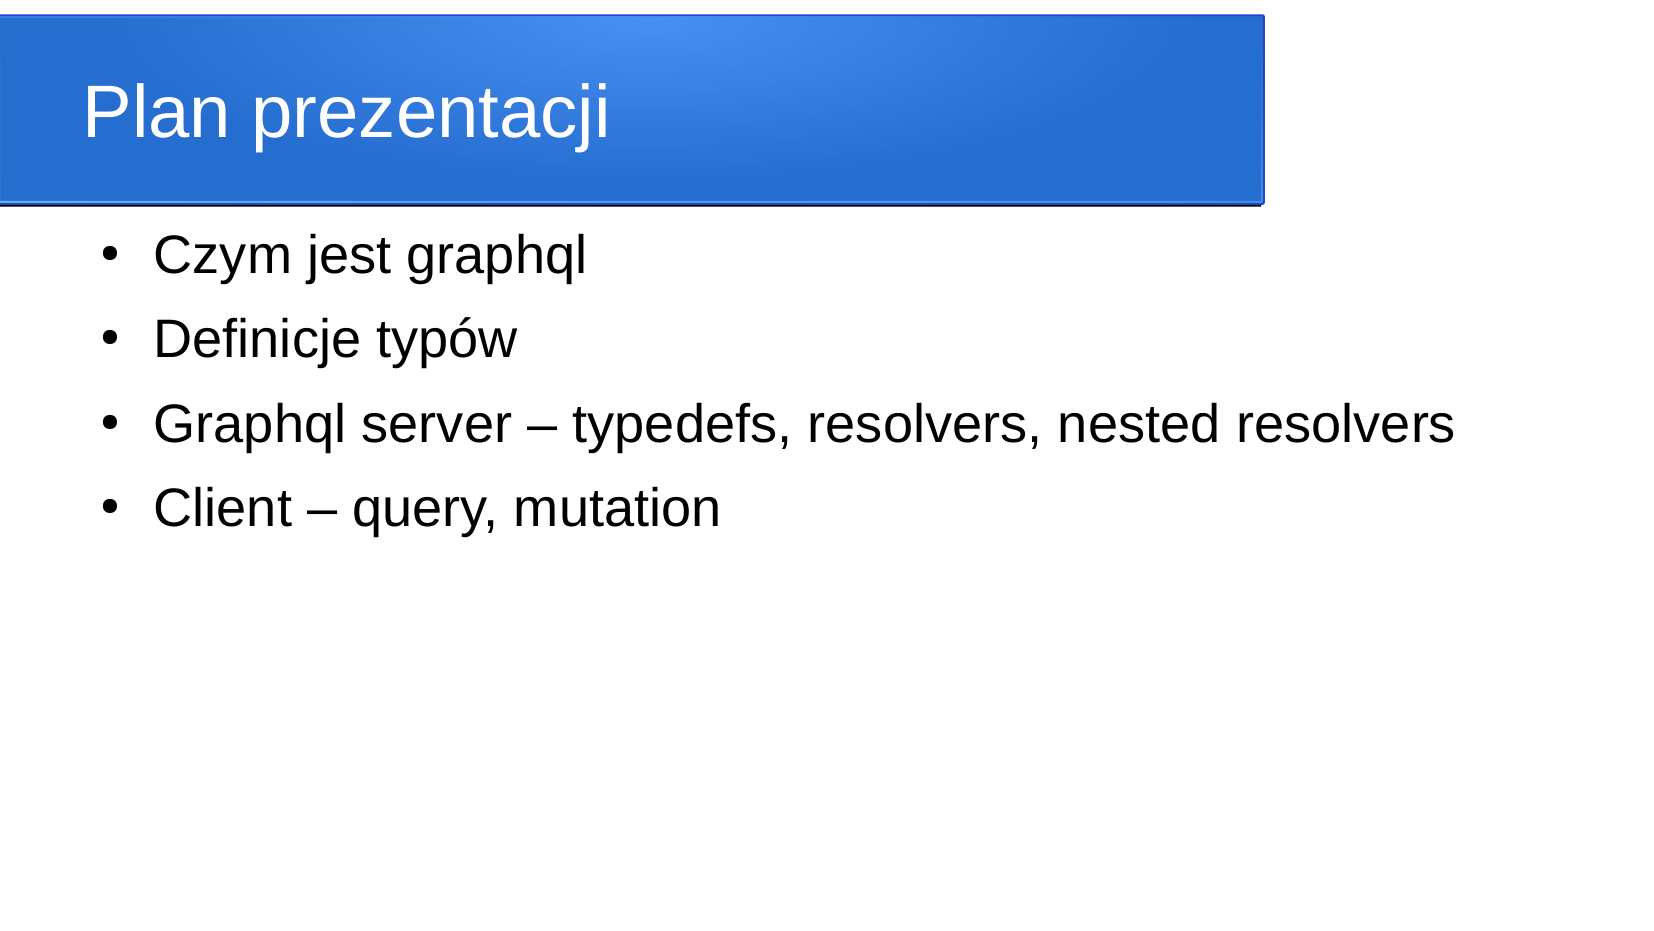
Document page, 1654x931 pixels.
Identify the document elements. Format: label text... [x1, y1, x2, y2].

title Plan prezentacji [82, 35, 1235, 189]
list Czym jest graphql Definicje typów Graphql server – typedefs, resolvers, nested resolvers Client – query, mutation [82, 224, 1571, 764]
